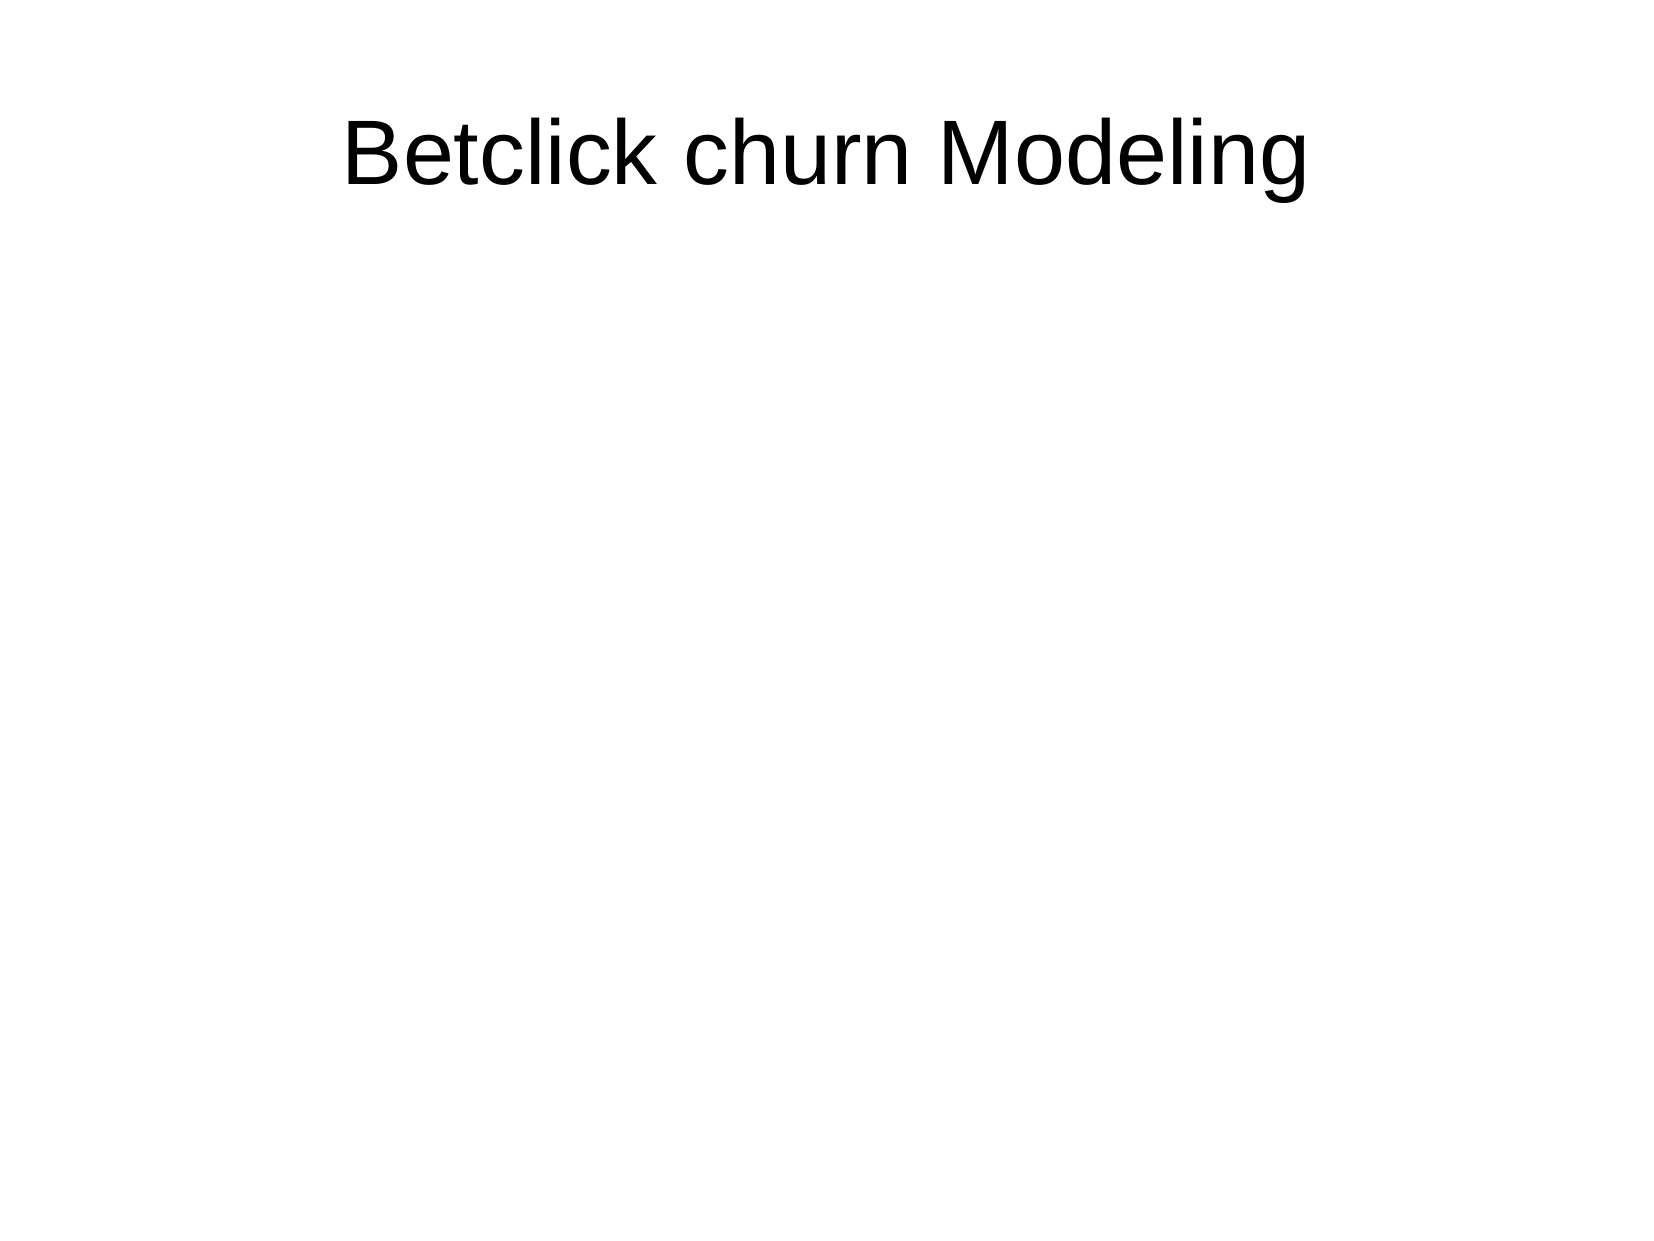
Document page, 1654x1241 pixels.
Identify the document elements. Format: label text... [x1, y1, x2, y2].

title Betclick churn Modeling [82, 49, 1571, 257]
